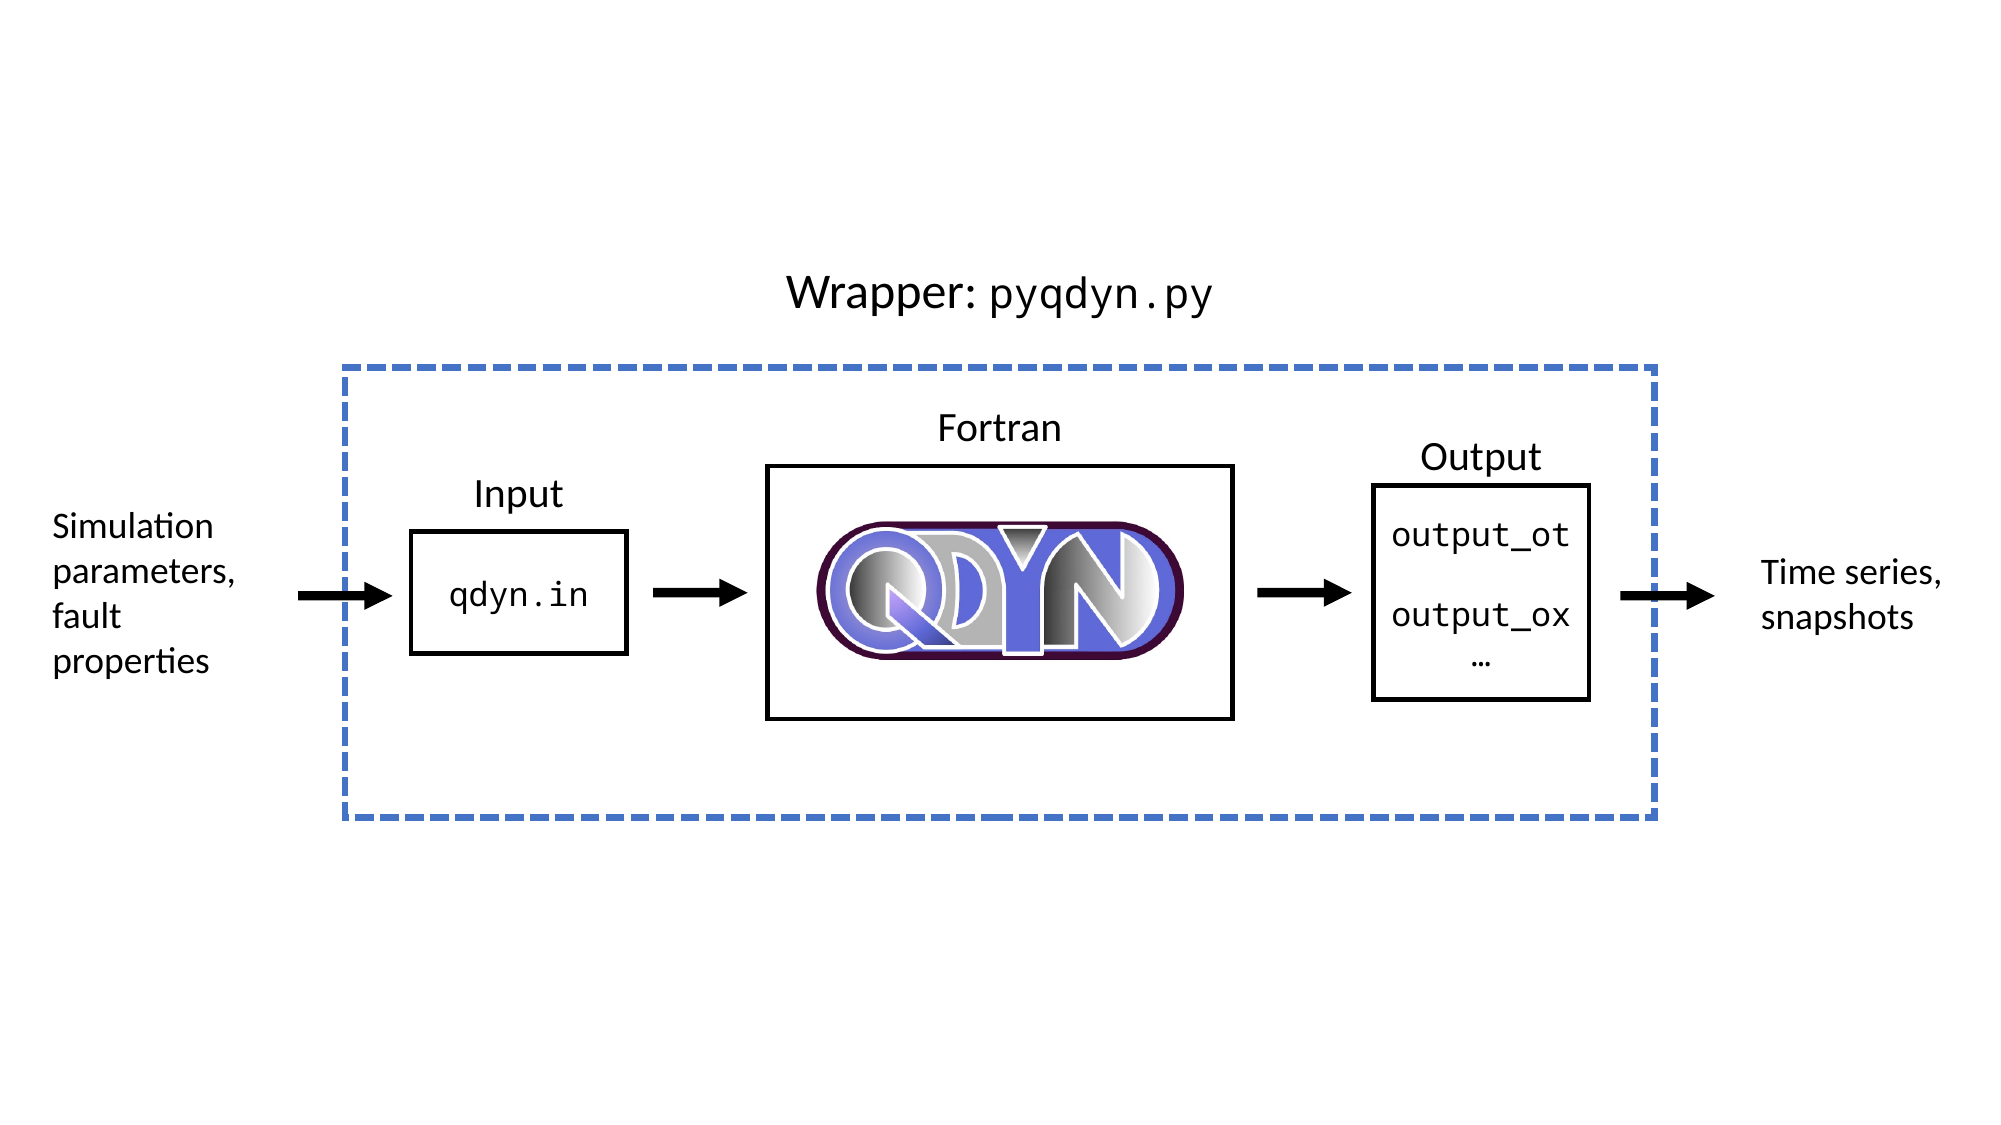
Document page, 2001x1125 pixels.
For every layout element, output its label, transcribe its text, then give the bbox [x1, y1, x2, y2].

text_box qdyn.in [410, 531, 627, 654]
text_box Input [410, 458, 627, 523]
text_box Simulation parameters, fault properties [37, 494, 299, 689]
text_box output_ot output_ox … [1373, 486, 1589, 700]
text_box Wrapper: pyqdyn.py [597, 250, 1403, 326]
picture [816, 519, 1184, 666]
text_box [767, 466, 1233, 720]
text_box Fortran [892, 392, 1108, 458]
text_box Output [1373, 420, 1589, 486]
text_box Time series, snapshots [1746, 539, 1988, 645]
